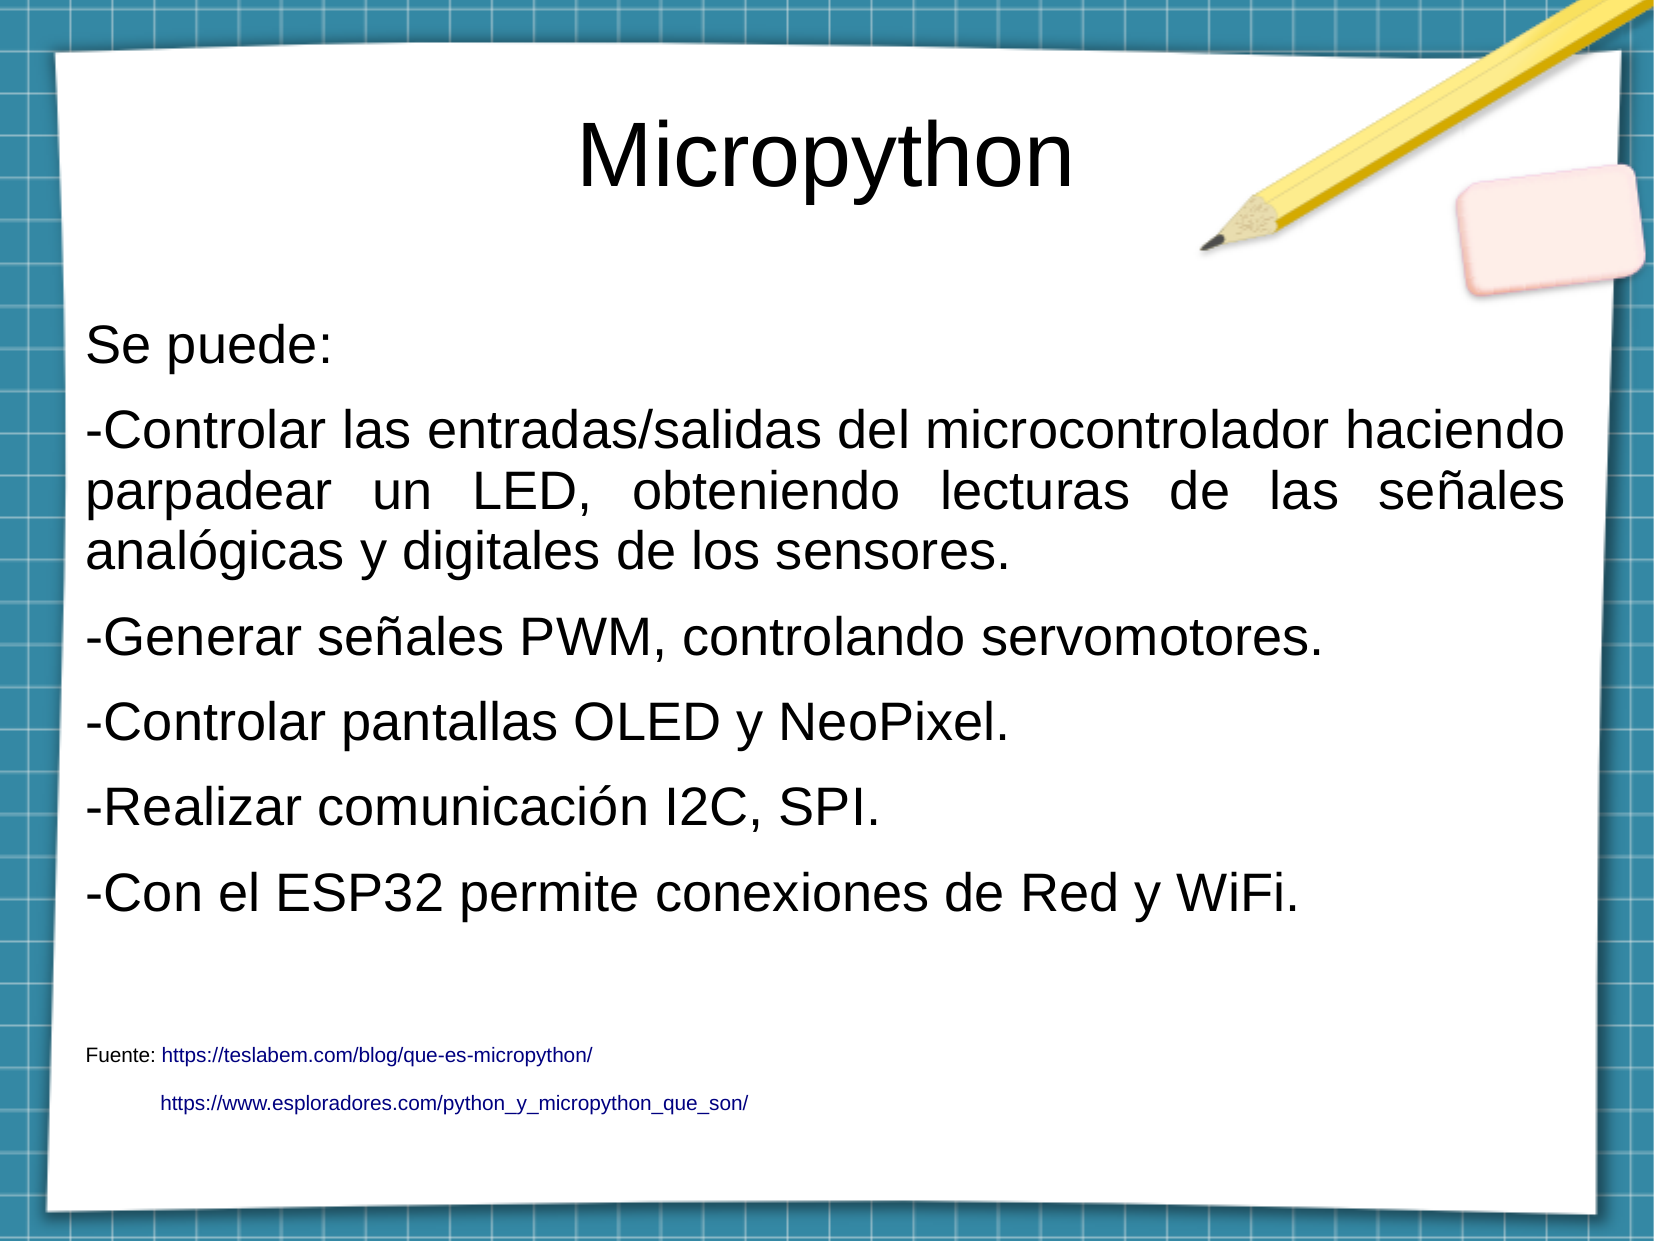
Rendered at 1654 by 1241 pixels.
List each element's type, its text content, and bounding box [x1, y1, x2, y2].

text_box Se puede: -Controlar las entradas/salidas del microcontrolador haciendo parpadear un LED, obteniendo lecturas de las señales analógicas y digitales de los sensores. -Generar señales PWM, controlando servomotores. -Controlar pantallas OLED y NeoPixel. -Realizar comunicación I2C, SPI. -Con el ESP32 permite conexiones de Red y WiFi. Fuente: https://teslabem.com/blog/que-es-micropython/ https://www.esploradores.com/python_y_micropython_que_son/ [70, 307, 1583, 1158]
picture [0, 0, 1654, 1241]
title Micropython [82, 61, 1571, 249]
